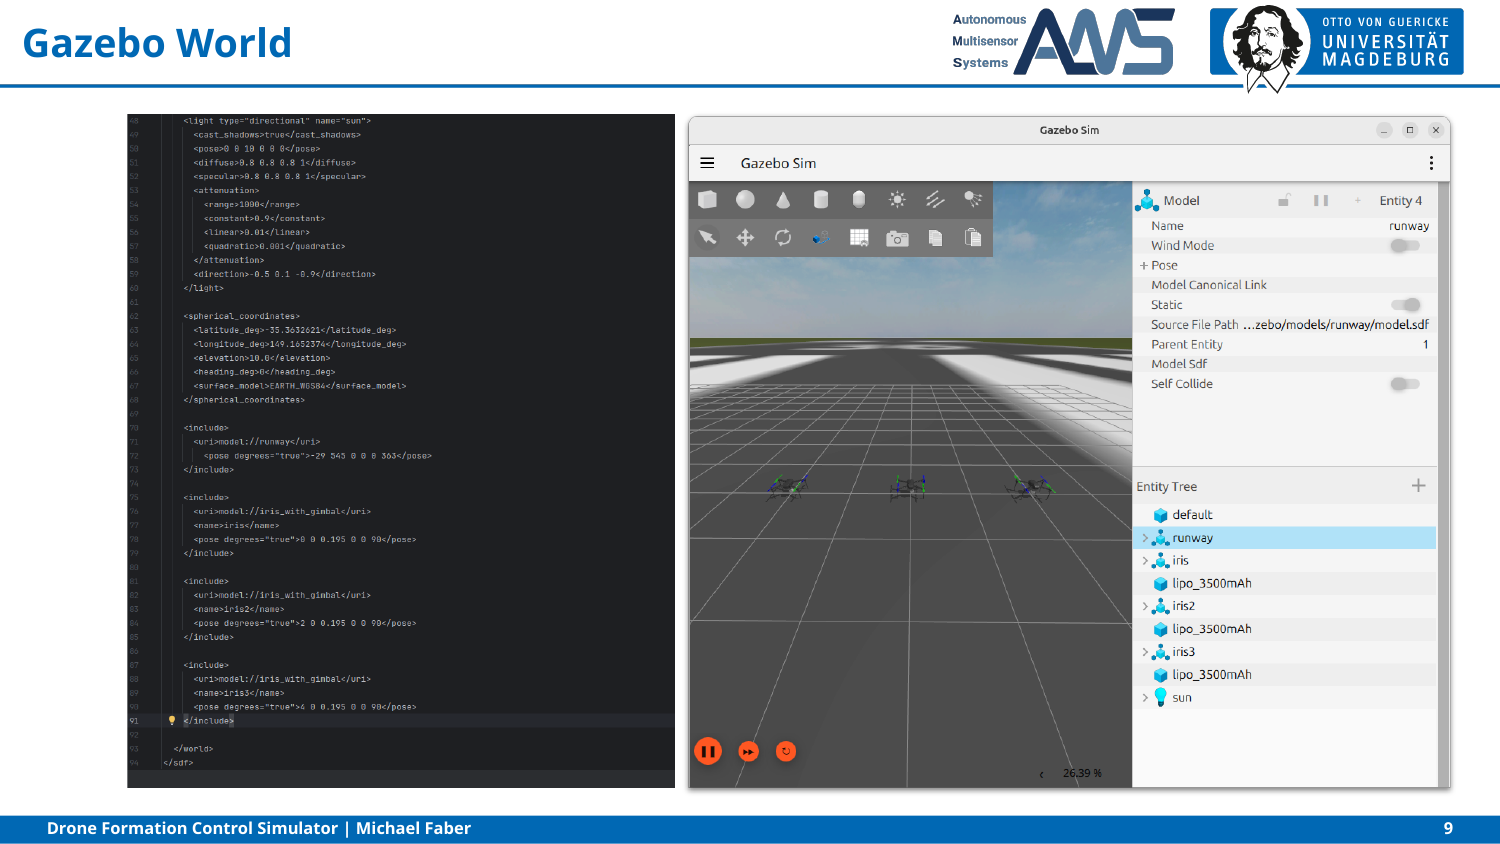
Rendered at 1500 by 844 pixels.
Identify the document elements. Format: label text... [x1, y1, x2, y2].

picture [0, 0, 1500, 103]
picture [678, 107, 1460, 800]
picture [127, 114, 676, 788]
title Gazebo World [0, 0, 943, 86]
